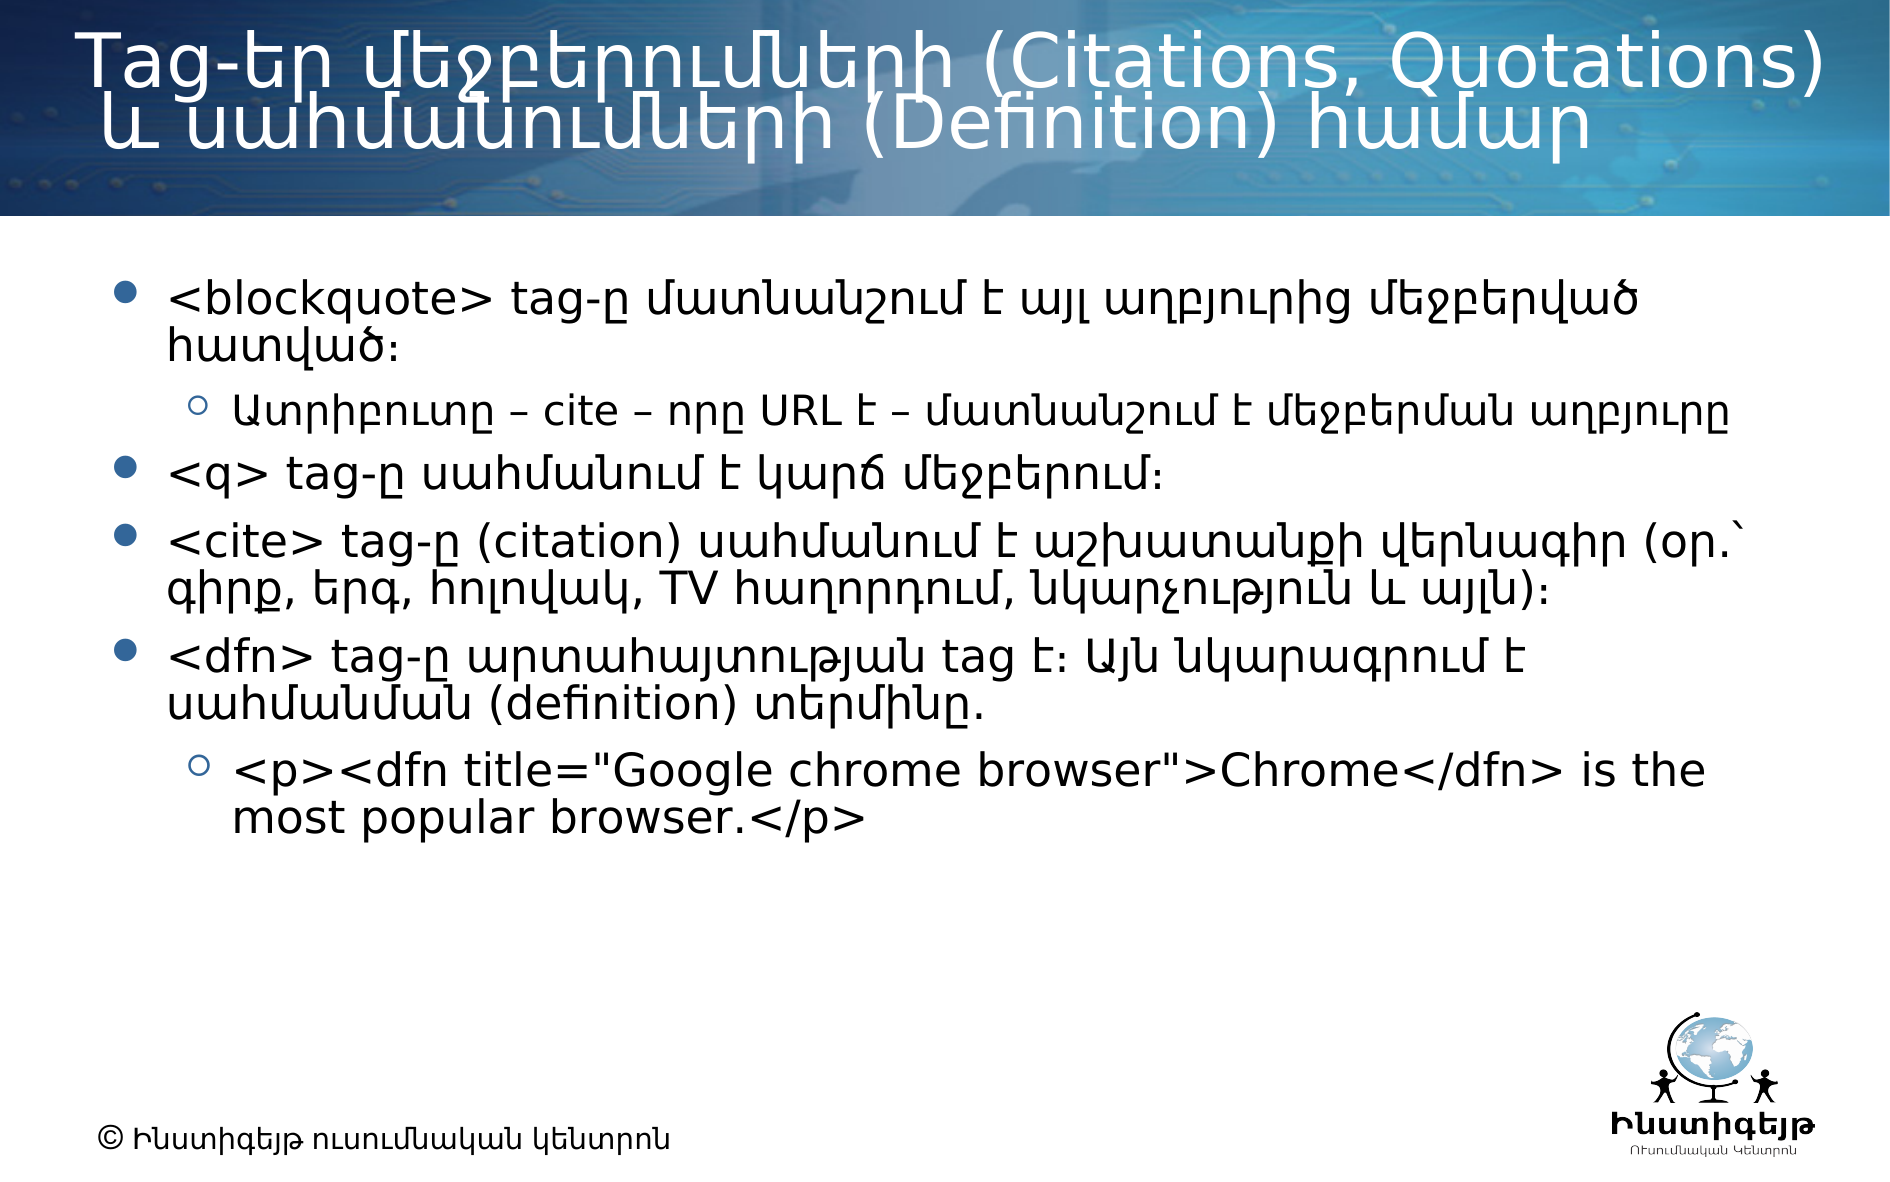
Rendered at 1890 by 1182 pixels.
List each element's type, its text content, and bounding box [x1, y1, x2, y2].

list <blockquote> tag-ը մատնանշում է այլ աղբյուրից մեջբերված հատված։ Ատրիբուտը – cite – որը URL է – մատնանշում է մեջբերման աղբյուրը <q> tag-ը սահմանում է կարճ մեջբերում։ <cite> tag-ը (citation) սահմանում է աշխատանքի վերնագիր (օր․՝ գիրք, երգ, հոլովակ, TV հաղորդում, նկարչություն և այլն)։ <dfn> tag-ը արտահայտության tag է։ Այն նկարագրում է սահմանման (definition) տերմինը․ <p><dfn title="Google chrome browser">Chrome</dfn> is the most popular browser.</p> [110, 276, 1801, 303]
picture [0, 0, 1890, 216]
picture [1612, 1012, 1815, 1157]
text_box Tag-եր մեջբերումների (Citations, Quotations) և սահմանումների (Definition) համար [75, 37, 1890, 53]
